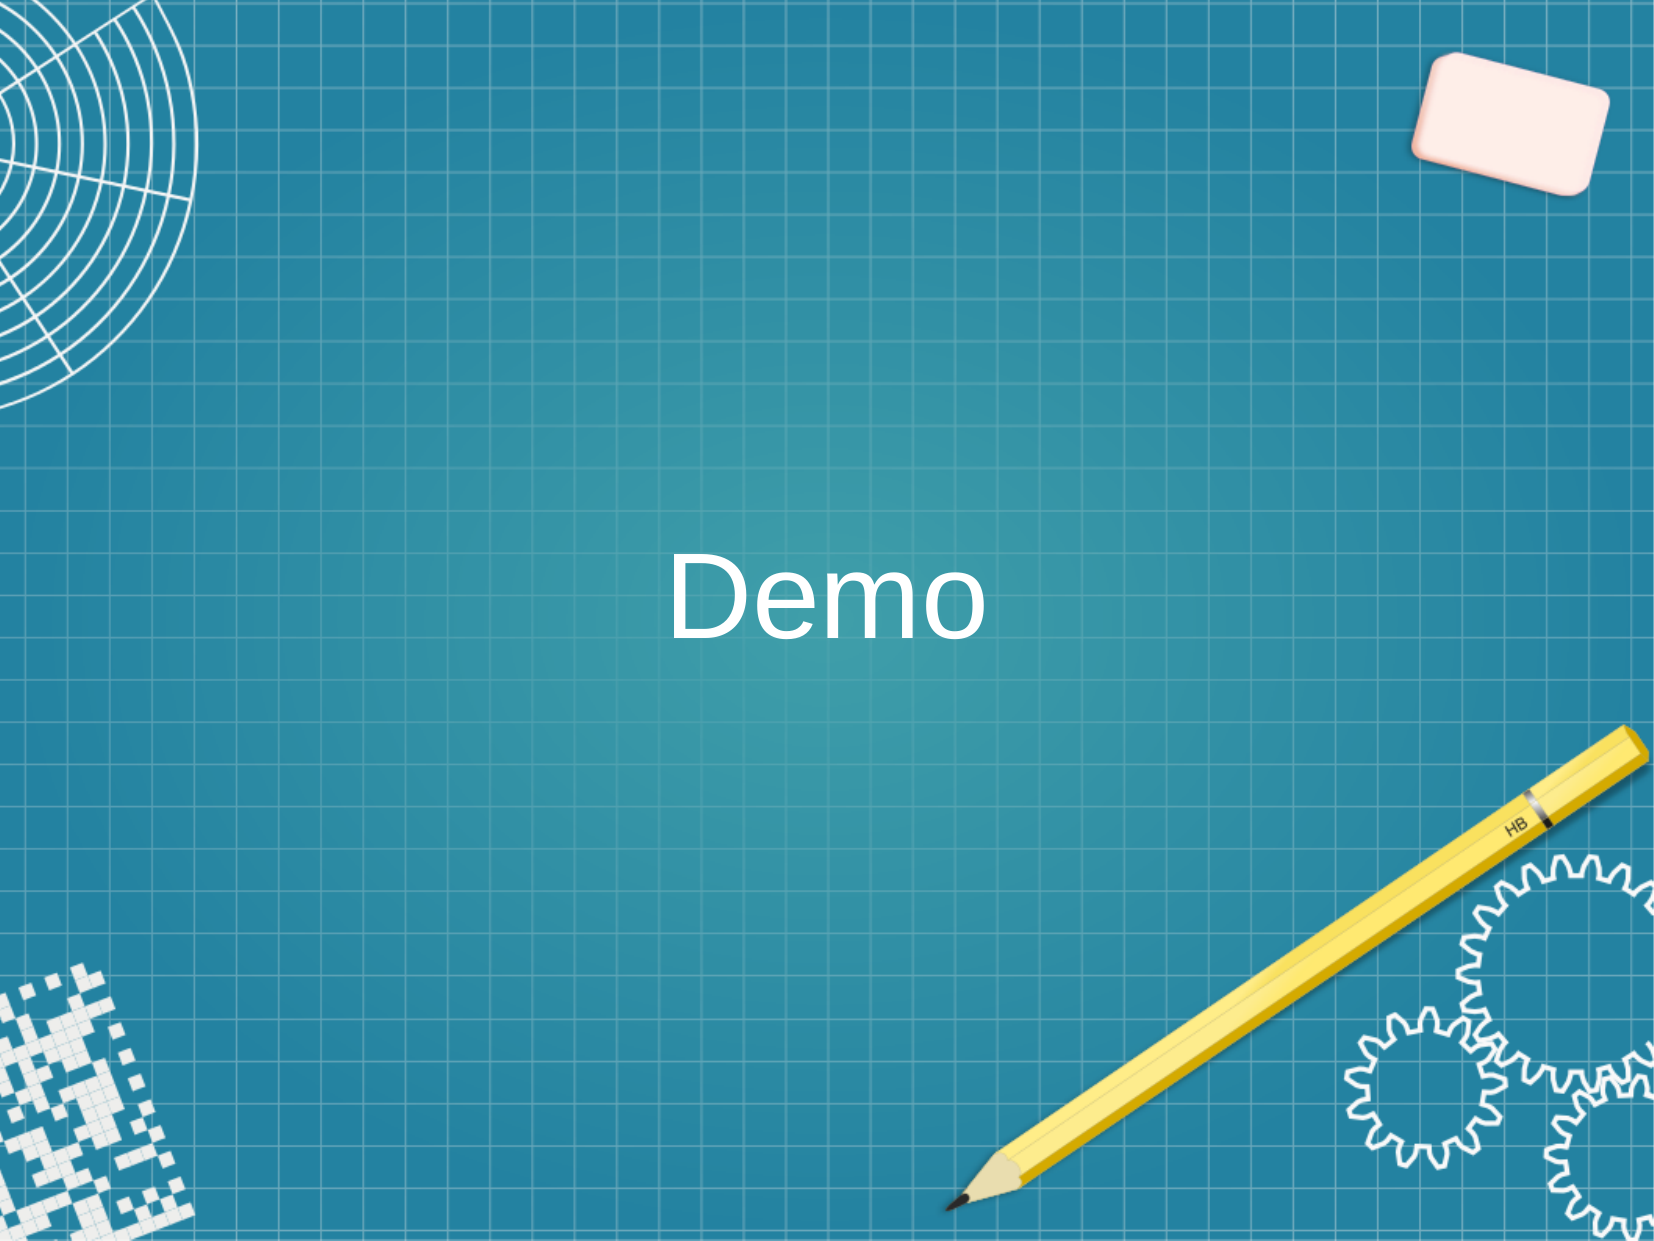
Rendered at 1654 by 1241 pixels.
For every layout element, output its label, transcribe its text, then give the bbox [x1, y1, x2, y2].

title Demo [82, 492, 1571, 700]
picture [0, 0, 1654, 1241]
